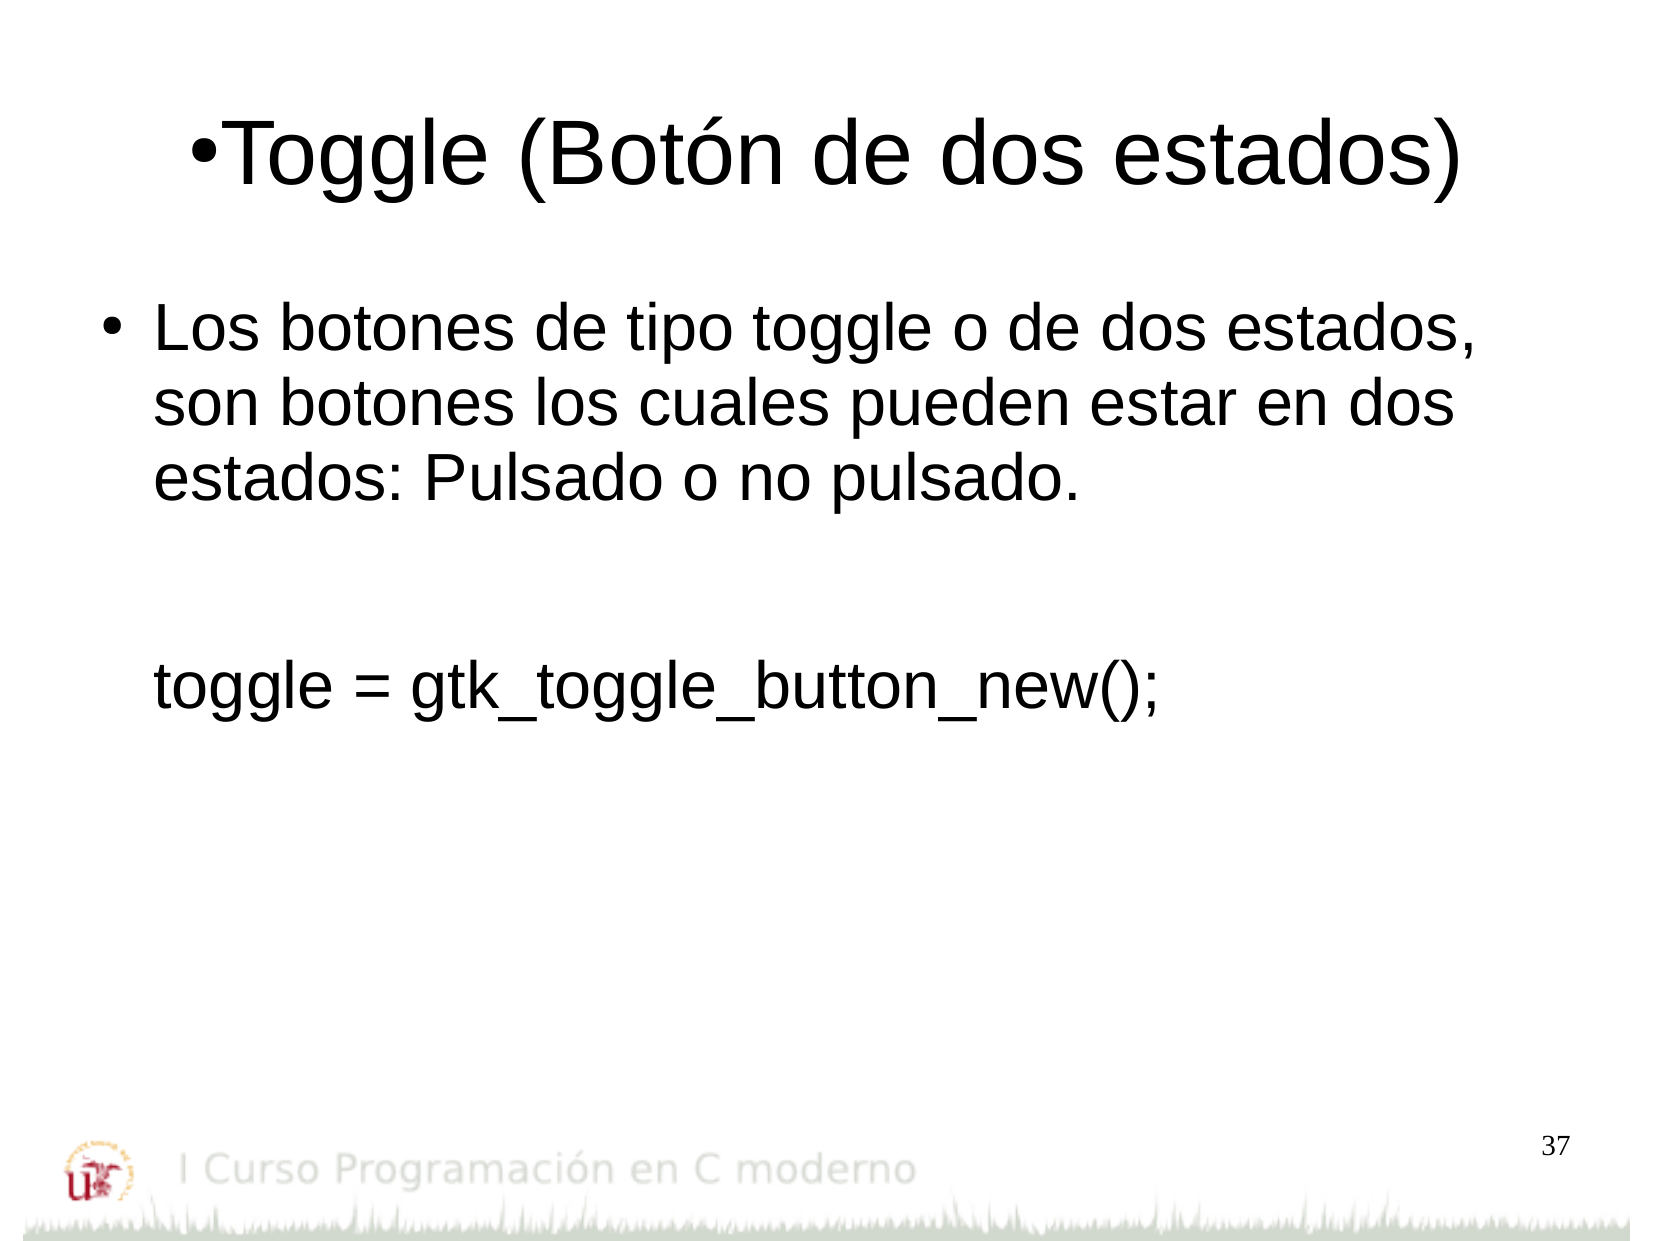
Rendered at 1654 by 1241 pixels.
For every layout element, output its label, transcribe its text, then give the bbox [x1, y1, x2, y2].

picture [23, 1136, 1630, 1241]
list Los botones de tipo toggle o de dos estados, son botones los cuales pueden estar en dos estados: Pulsado o no pulsado. toggle = gtk_toggle_button_new(); [82, 290, 1538, 1010]
title Toggle (Botón de dos estados) [82, 49, 1571, 257]
